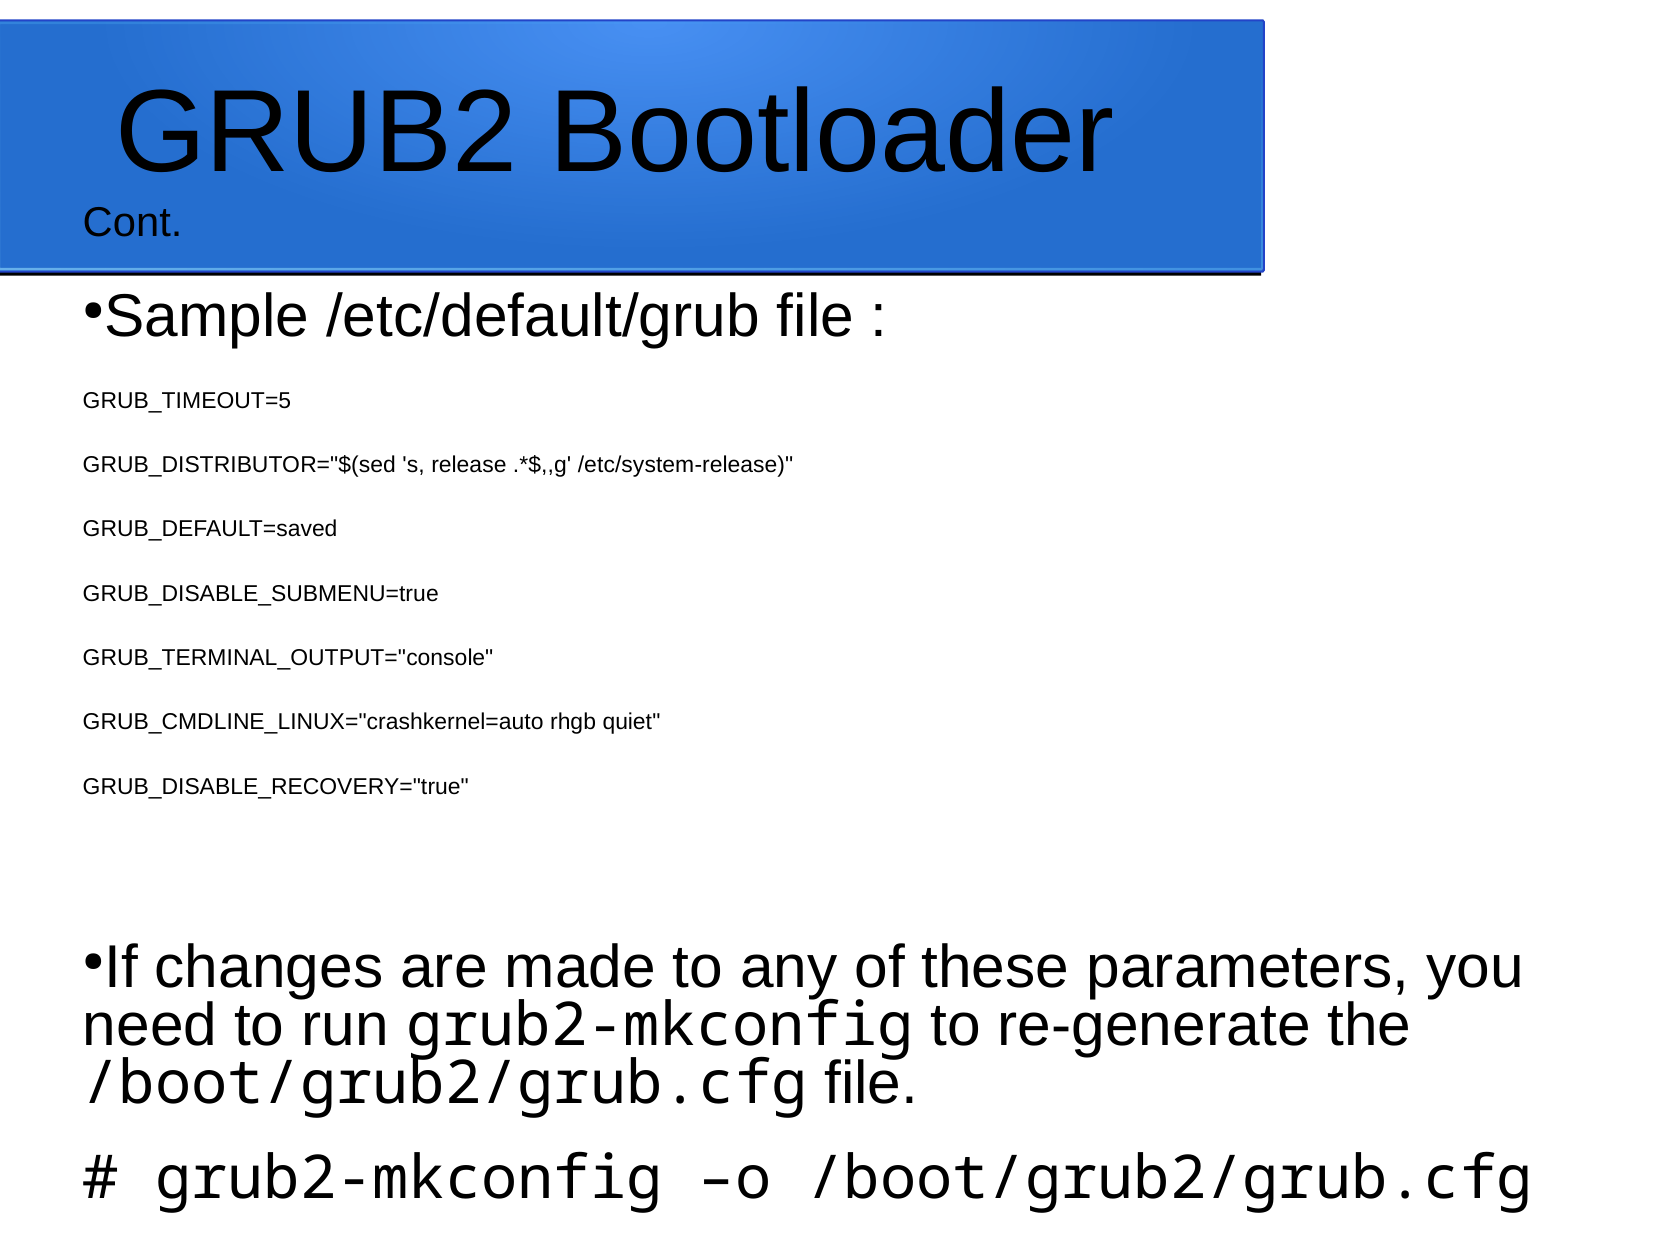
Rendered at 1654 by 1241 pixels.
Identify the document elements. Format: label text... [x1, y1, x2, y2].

title GRUB2 Bootloader Cont. [82, 47, 1235, 252]
list Sample /etc/default/grub file : GRUB_TIMEOUT=5 GRUB_DISTRIBUTOR="$(sed 's, release .*$,,g' /etc/system-release)" GRUB_DEFAULT=saved GRUB_DISABLE_SUBMENU=true GRUB_TERMINAL_OUTPUT="console" GRUB_CMDLINE_LINUX="crashkernel=auto rhgb quiet" GRUB_DISABLE_RECOVERY="true" If changes are made to any of these parameters, you need to run grub2-mkconfig to re-generate the /boot/grub2/grub.cfg file. # grub2-mkconfig –o /boot/grub2/grub.cfg [82, 290, 1571, 1216]
